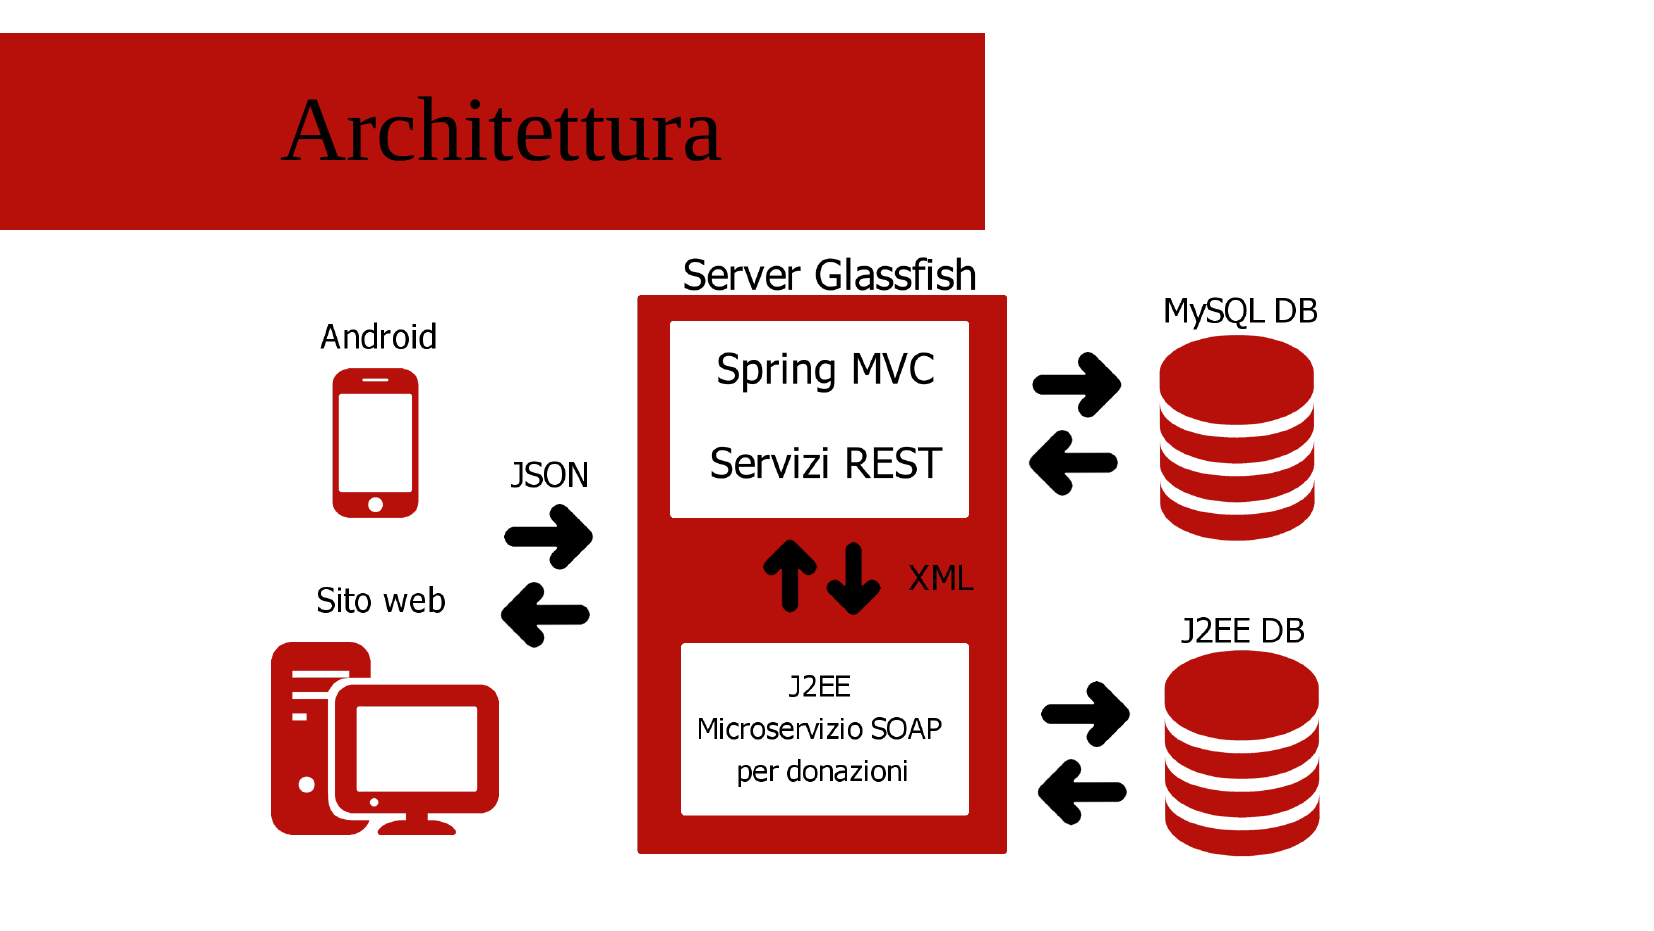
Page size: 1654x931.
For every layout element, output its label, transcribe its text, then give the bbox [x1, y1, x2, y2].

picture [0, 0, 1654, 931]
title Architettura [35, 27, 969, 231]
